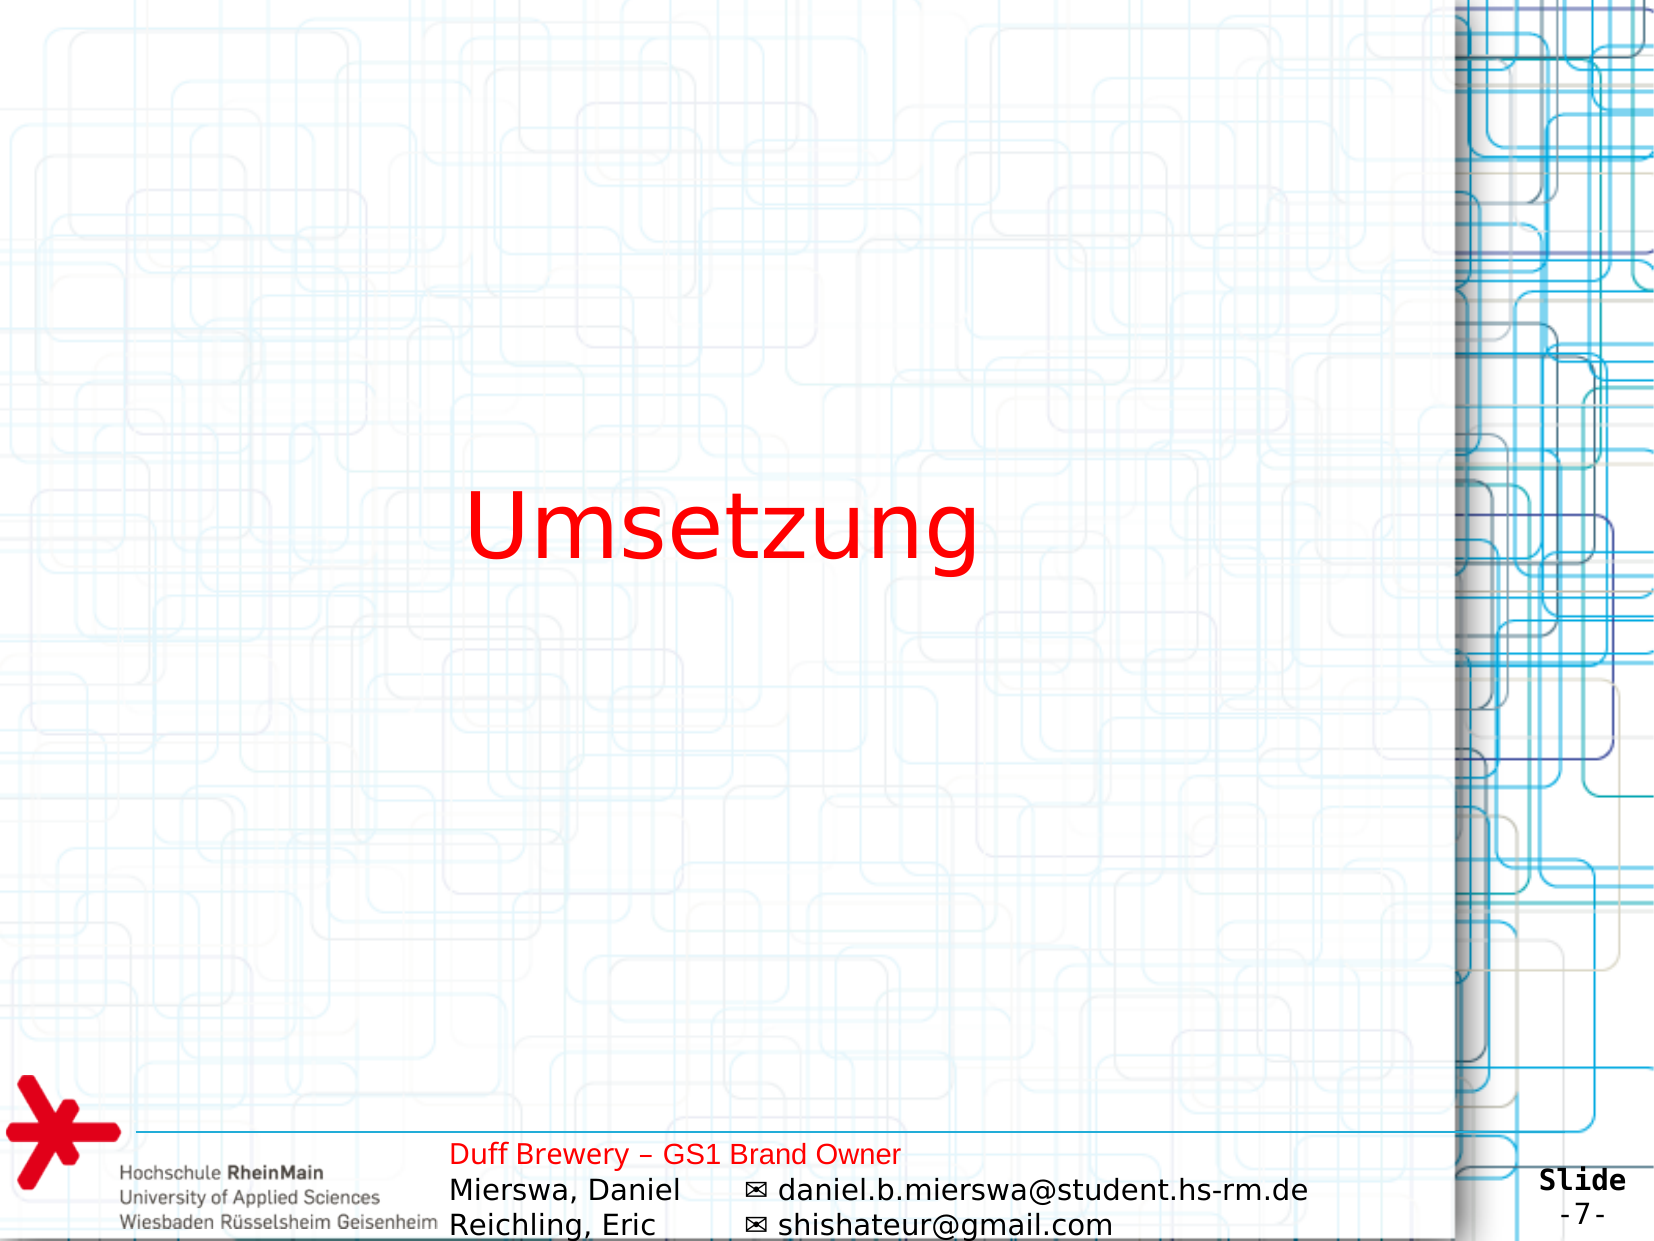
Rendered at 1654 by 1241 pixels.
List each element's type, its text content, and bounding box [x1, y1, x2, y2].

picture [964, 1221, 973, 1233]
title Umsetzung [29, 442, 1418, 611]
picture [0, 0, 1654, 1241]
picture [568, 1221, 577, 1233]
